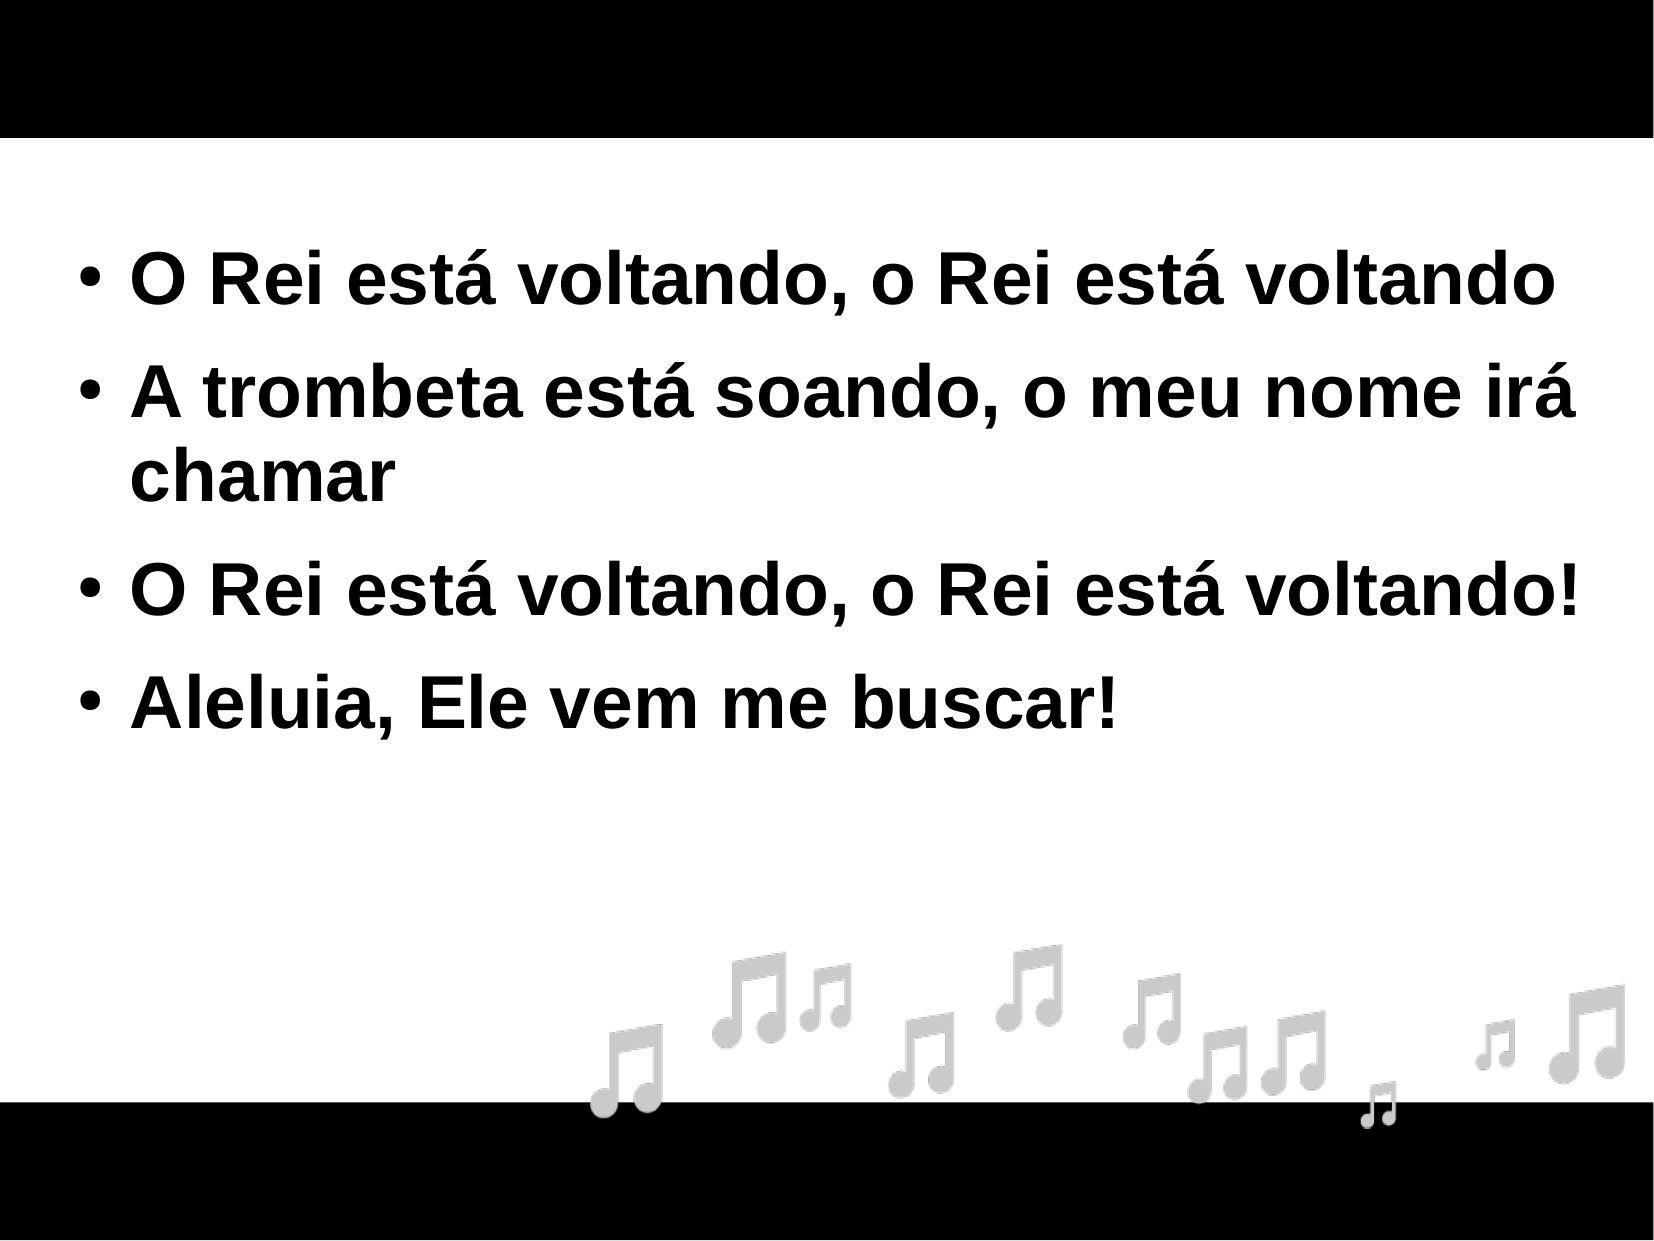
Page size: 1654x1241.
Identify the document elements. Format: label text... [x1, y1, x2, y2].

list O Rei está voltando, o Rei está voltando A trombeta está soando, o meu nome irá chamar O Rei está voltando, o Rei está voltando! Aleluia, Ele vem me buscar! [59, 236, 1595, 1024]
